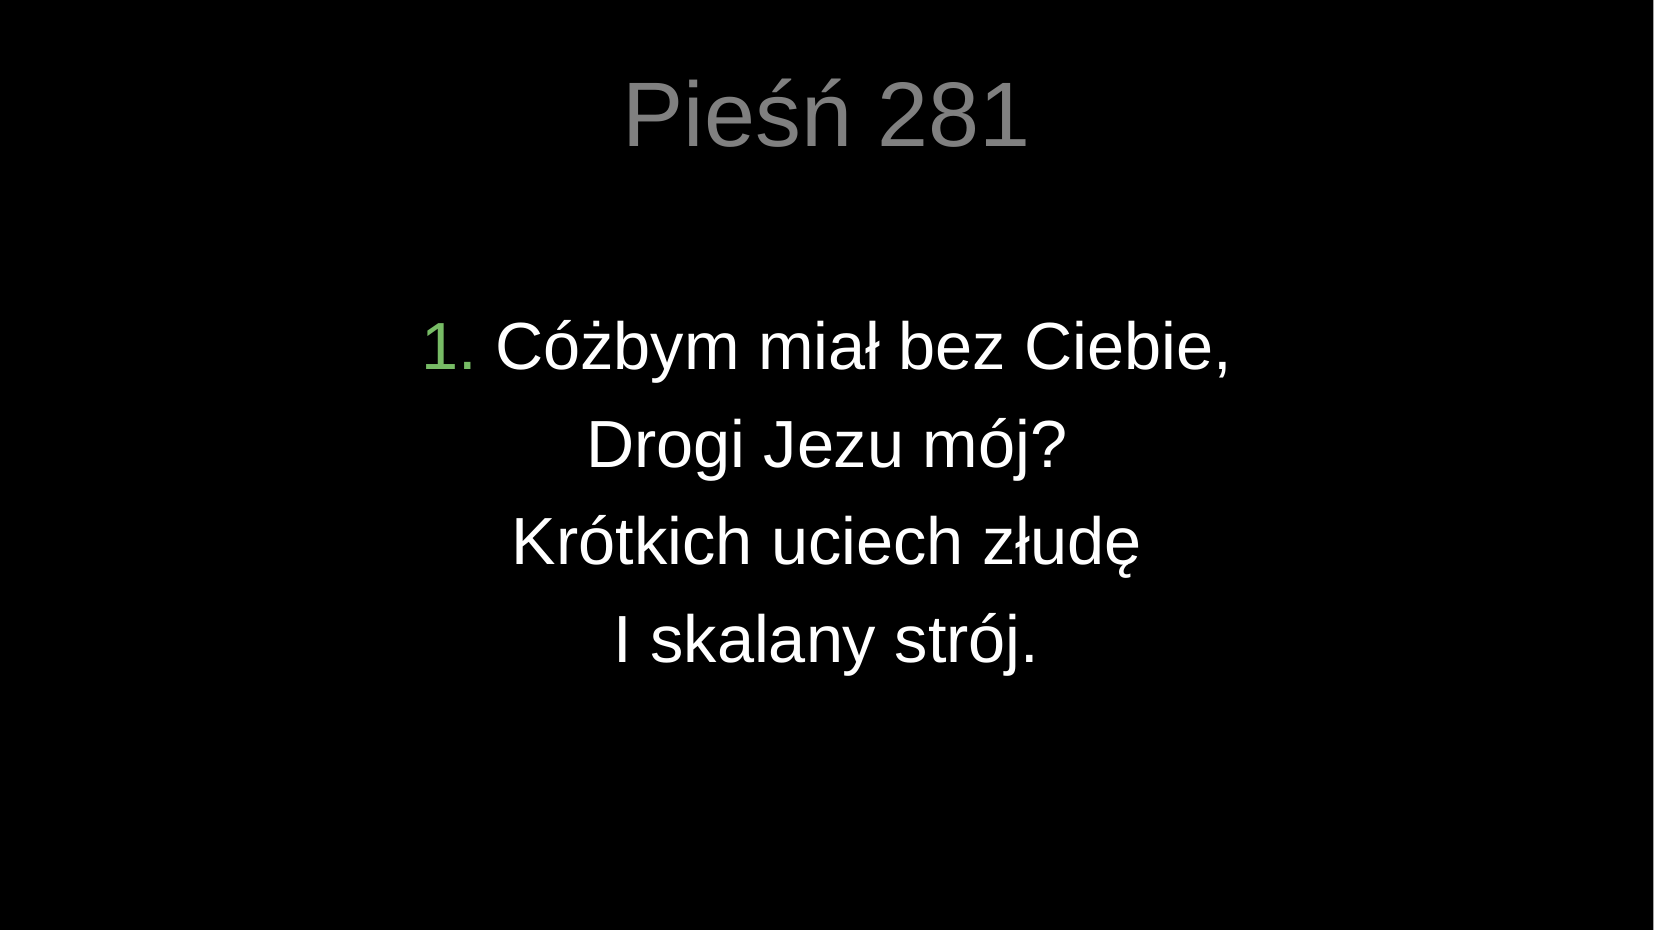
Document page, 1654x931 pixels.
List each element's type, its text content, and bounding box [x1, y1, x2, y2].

subtitle 1. Cóżbym miał bez Ciebie, Drogi Jezu mój? Krótkich uciech złudę I skalany strój. [82, 217, 1571, 757]
title Pieśń 281 [82, 37, 1571, 193]
